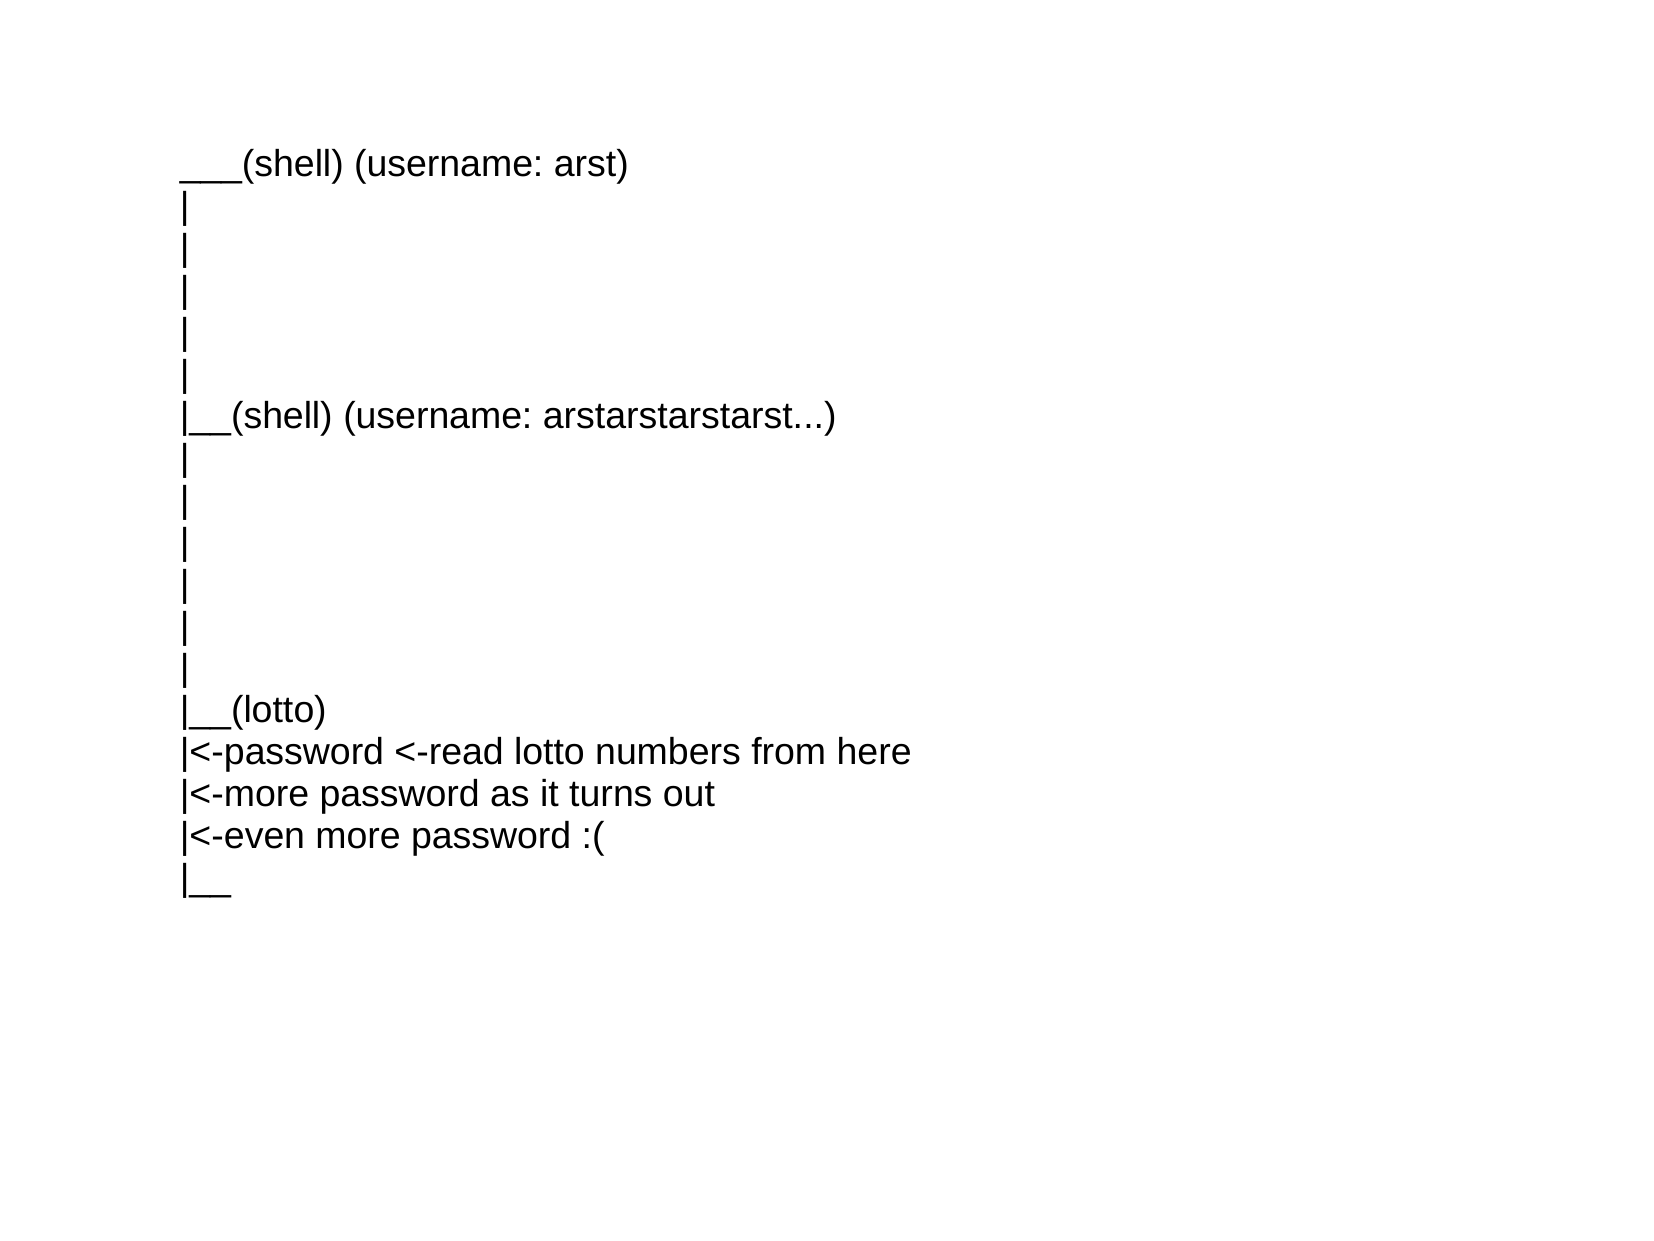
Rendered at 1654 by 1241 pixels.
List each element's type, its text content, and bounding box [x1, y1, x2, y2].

text_box ___(shell) (username: arst) | | | | | |__(shell) (username: arstarstarstarst...) | | | | | | |__(lotto) |<-password <-read lotto numbers from here |<-more password as it turns out |<-even more password :( |__ [165, 135, 1516, 906]
